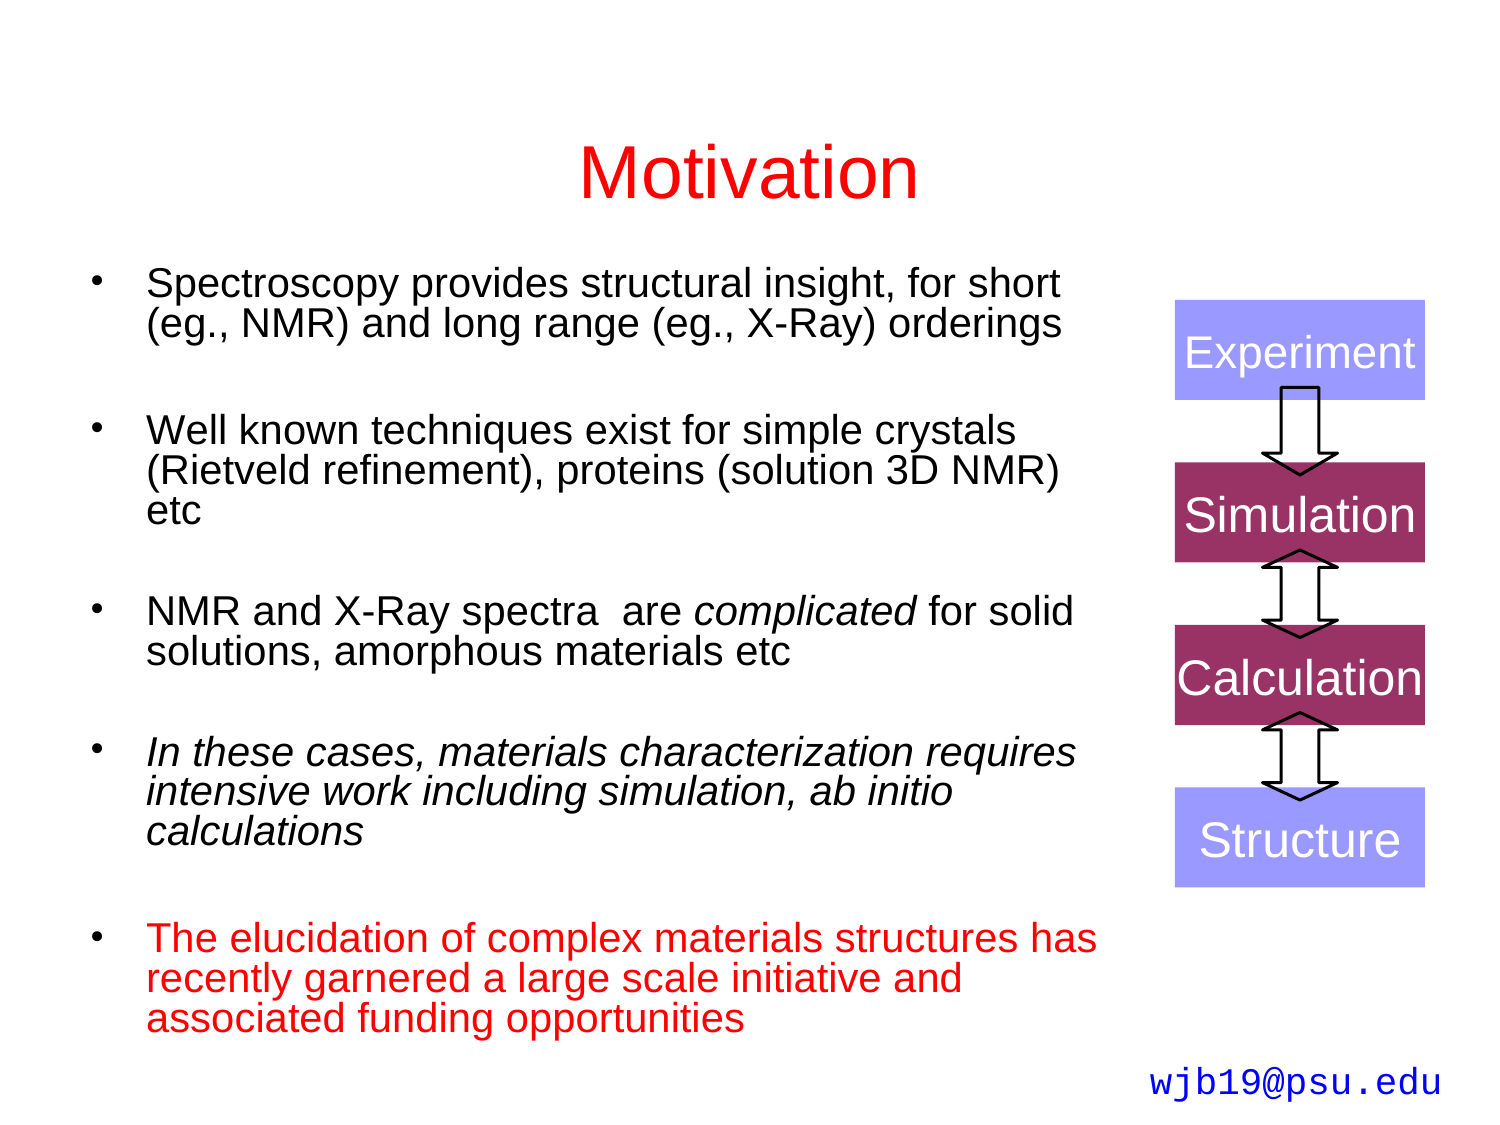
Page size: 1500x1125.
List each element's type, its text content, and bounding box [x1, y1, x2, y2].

text_box Structure [1278, 787, 1322, 797]
text_box Simulation [1278, 553, 1322, 563]
text_box Experiment [1283, 389, 1317, 400]
text_box Calculation [1277, 715, 1323, 726]
text_box Calculation [1174, 624, 1425, 726]
title Motivation [112, 74, 1388, 263]
text_box Simulation [1174, 462, 1425, 563]
text_box Simulation [1283, 462, 1317, 472]
text_box Structure [1174, 787, 1425, 888]
text_box wjb19@psu.edu [1086, 1050, 1500, 1125]
list Spectroscopy provides structural insight, for short (eg., NMR) and long range (eg., X-Ray) orderings Well known techniques exist for simple crystals (Rietveld refinement), proteins (solution 3D NMR) etc NMR and X-Ray spectra are complicated for solid solutions, amorphous materials etc In these cases, materials characterization requires intensive work including simulation, ab initio calculations The elucidation of complex materials structures has recently garnered a large scale initiative and associated funding opportunities [75, 197, 1126, 1125]
text_box Experiment [1174, 299, 1425, 400]
text_box Calculation [1277, 624, 1323, 635]
